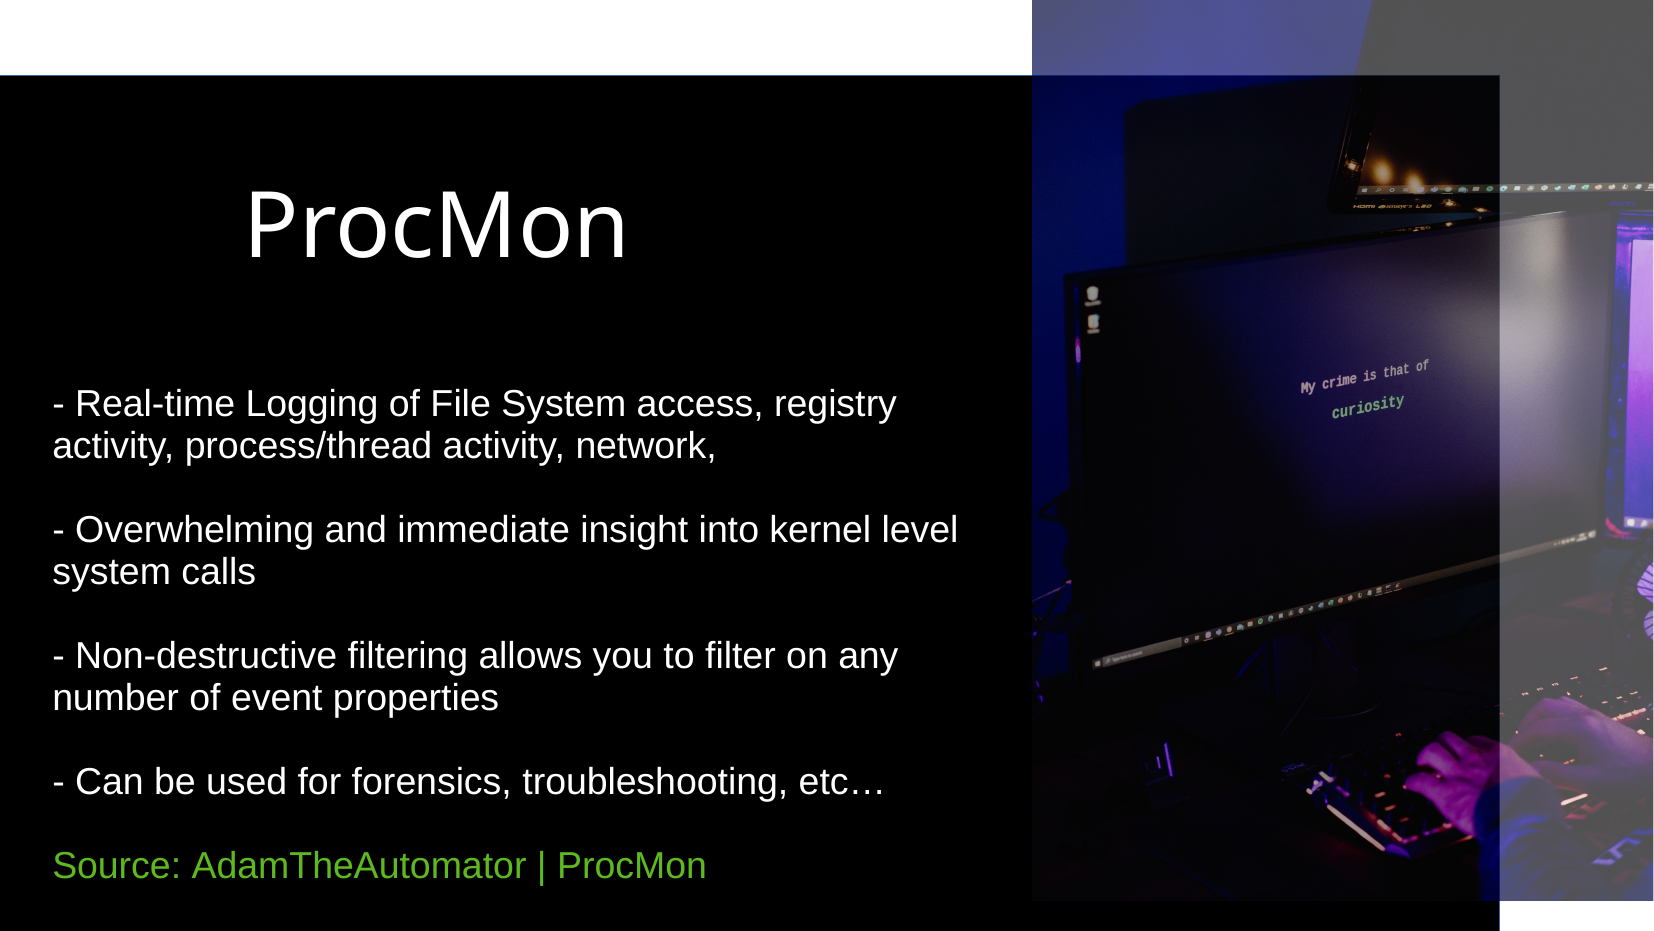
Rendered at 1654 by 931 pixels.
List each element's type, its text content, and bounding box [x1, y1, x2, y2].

text_box - Real-time Logging of File System access, registry activity, process/thread activity, network, - Overwhelming and immediate insight into kernel level system calls - Non-destructive filtering allows you to filter on any number of event properties - Can be used for forensics, troubleshooting, etc… Source: AdamTheAutomator | ProcMon [37, 375, 1013, 894]
picture [1032, 0, 1654, 901]
title ProcMon [49, 32, 826, 375]
text_box [0, 75, 1500, 931]
